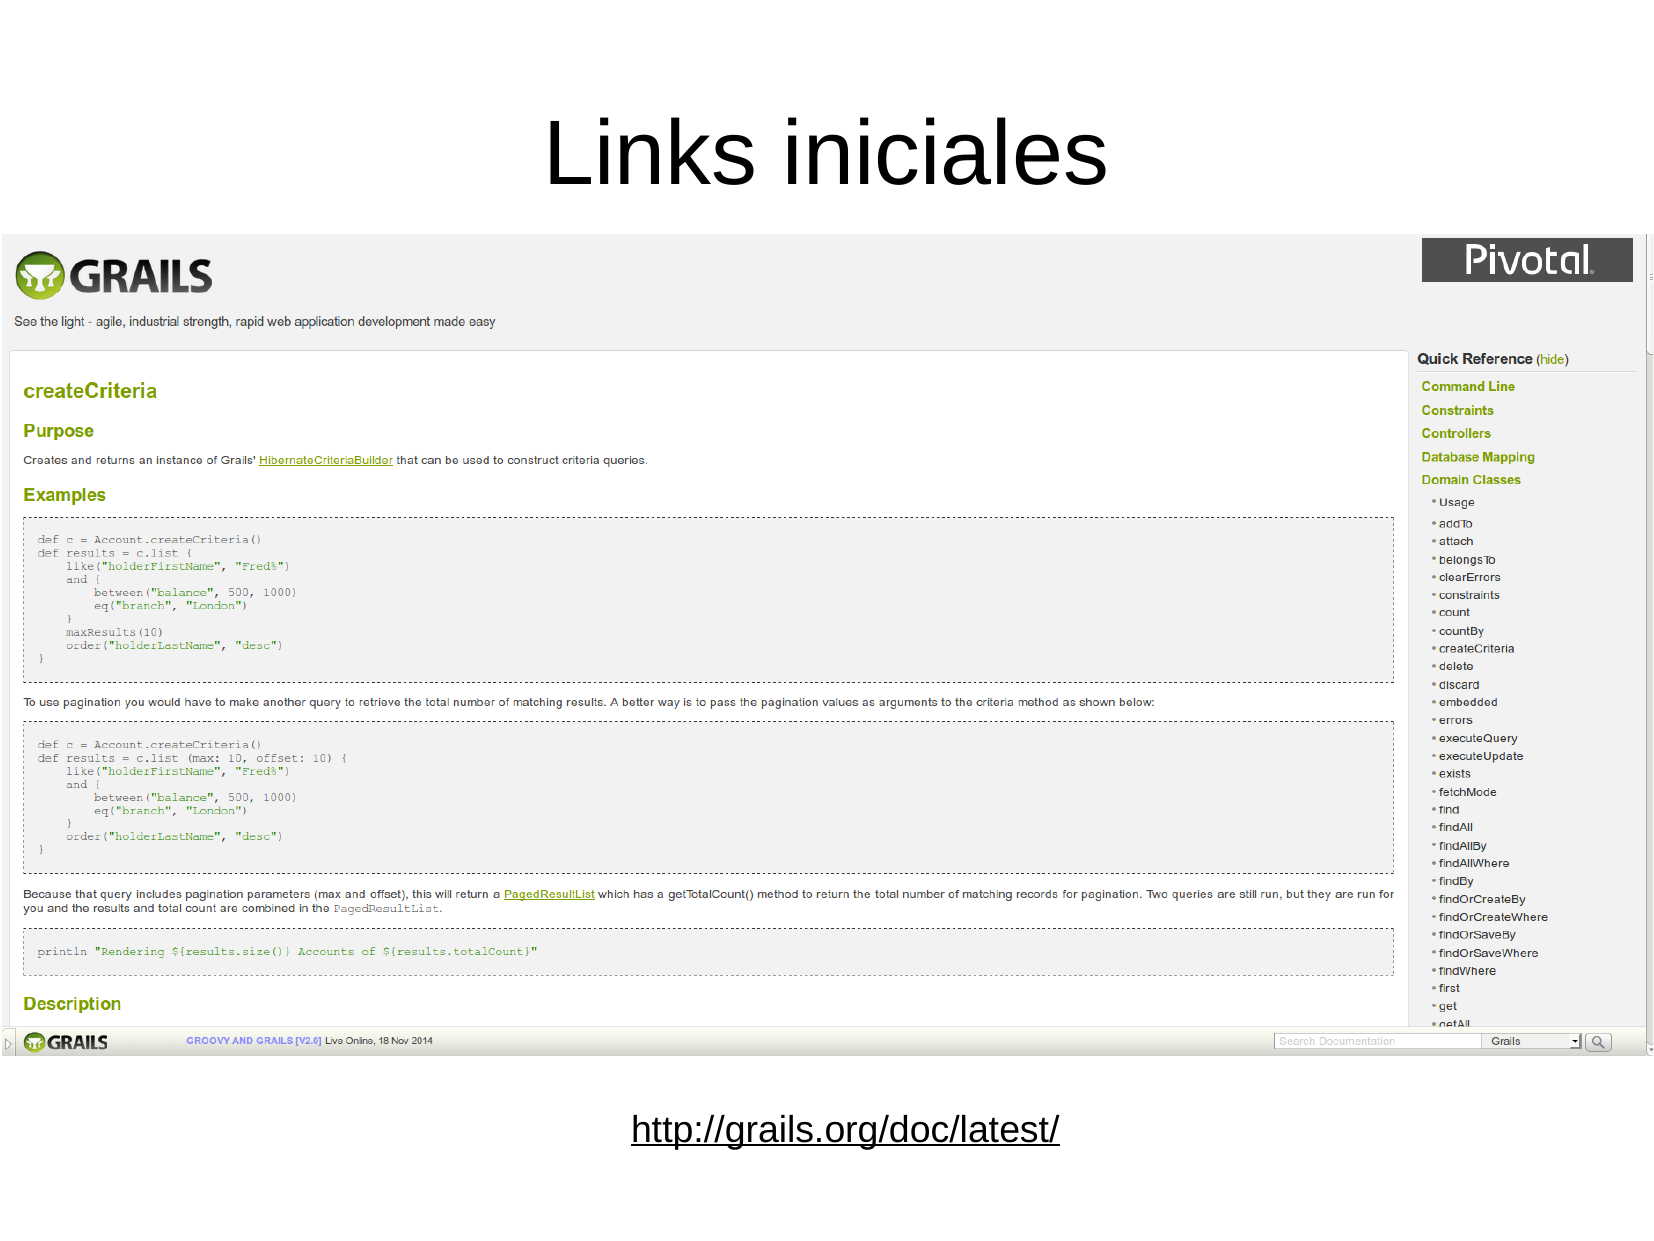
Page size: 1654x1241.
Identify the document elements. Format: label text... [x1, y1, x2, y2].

picture [2, 234, 1654, 1056]
text_box http://grails.org/doc/latest/ [616, 1100, 1075, 1158]
title Links iniciales [82, 49, 1571, 234]
